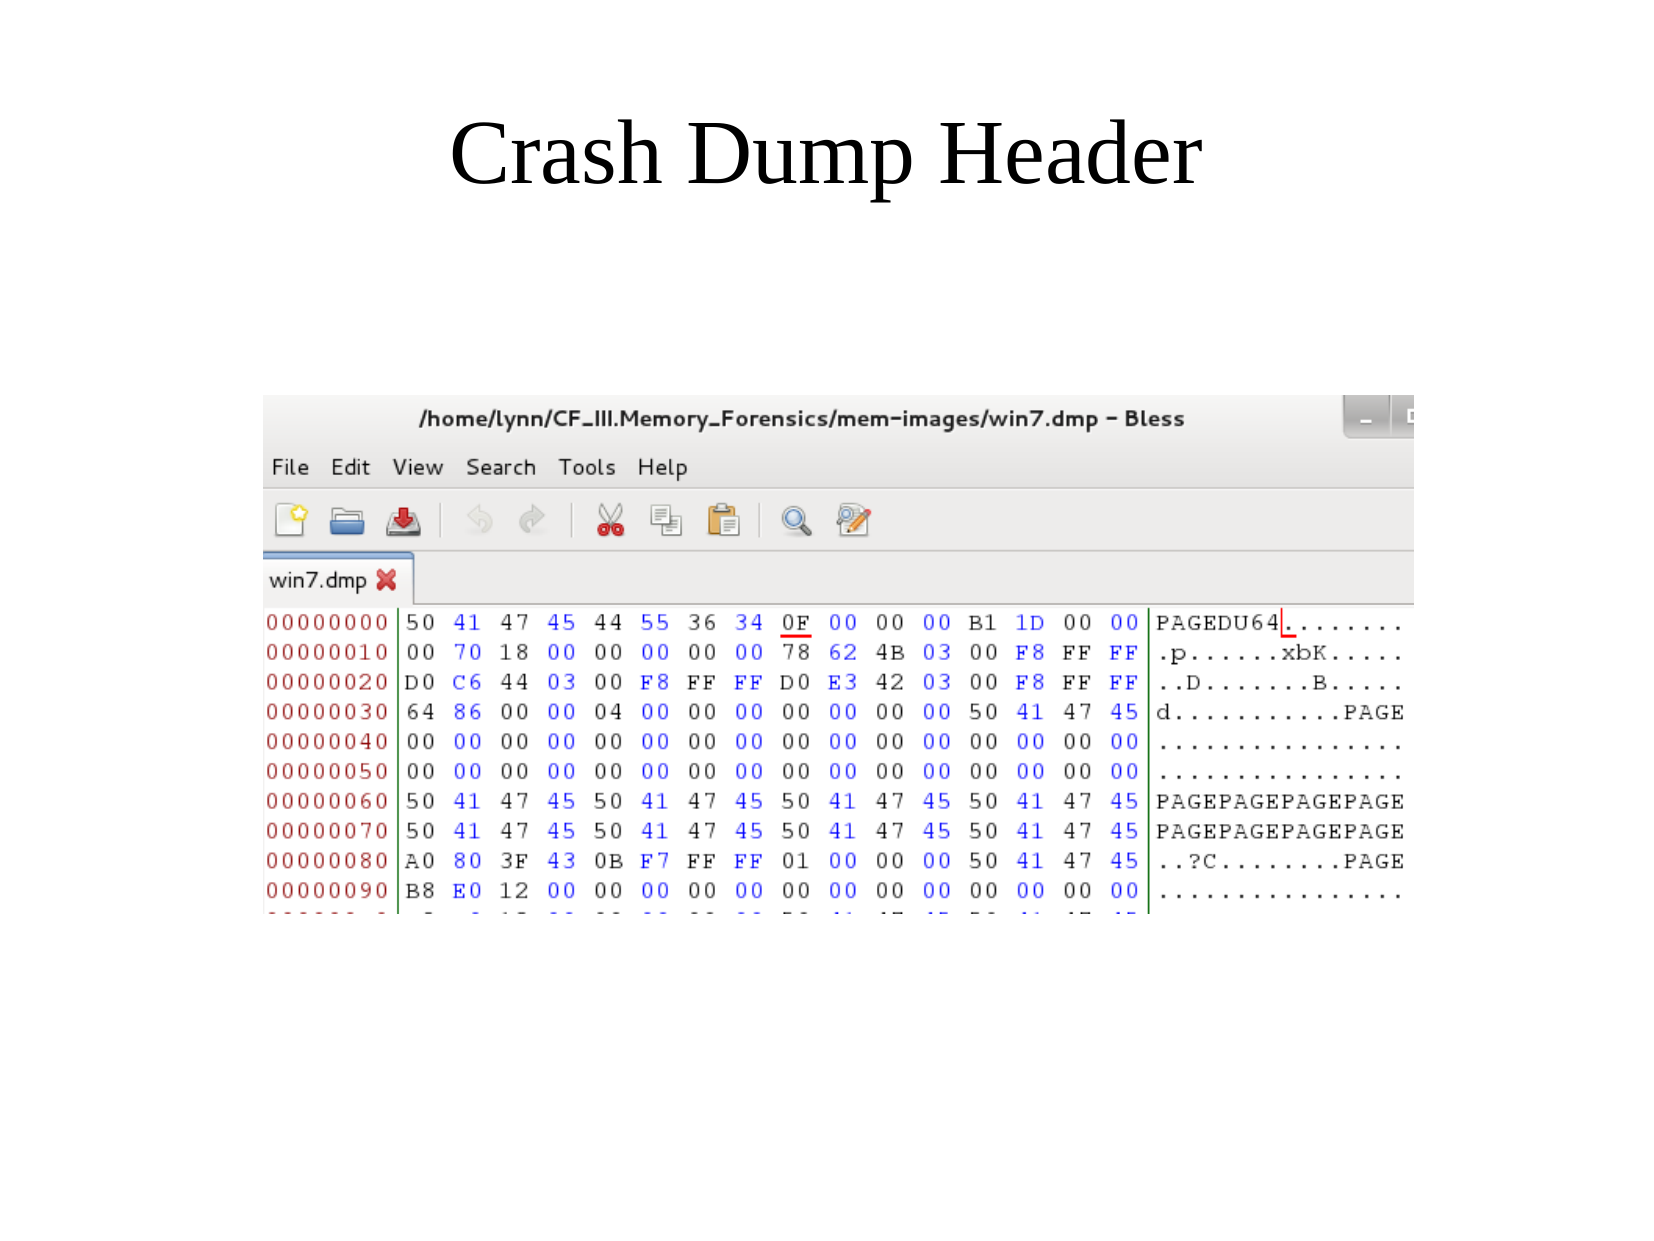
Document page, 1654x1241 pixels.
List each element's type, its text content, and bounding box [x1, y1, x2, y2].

title Crash Dump Header [82, 49, 1571, 257]
picture [263, 395, 1414, 914]
